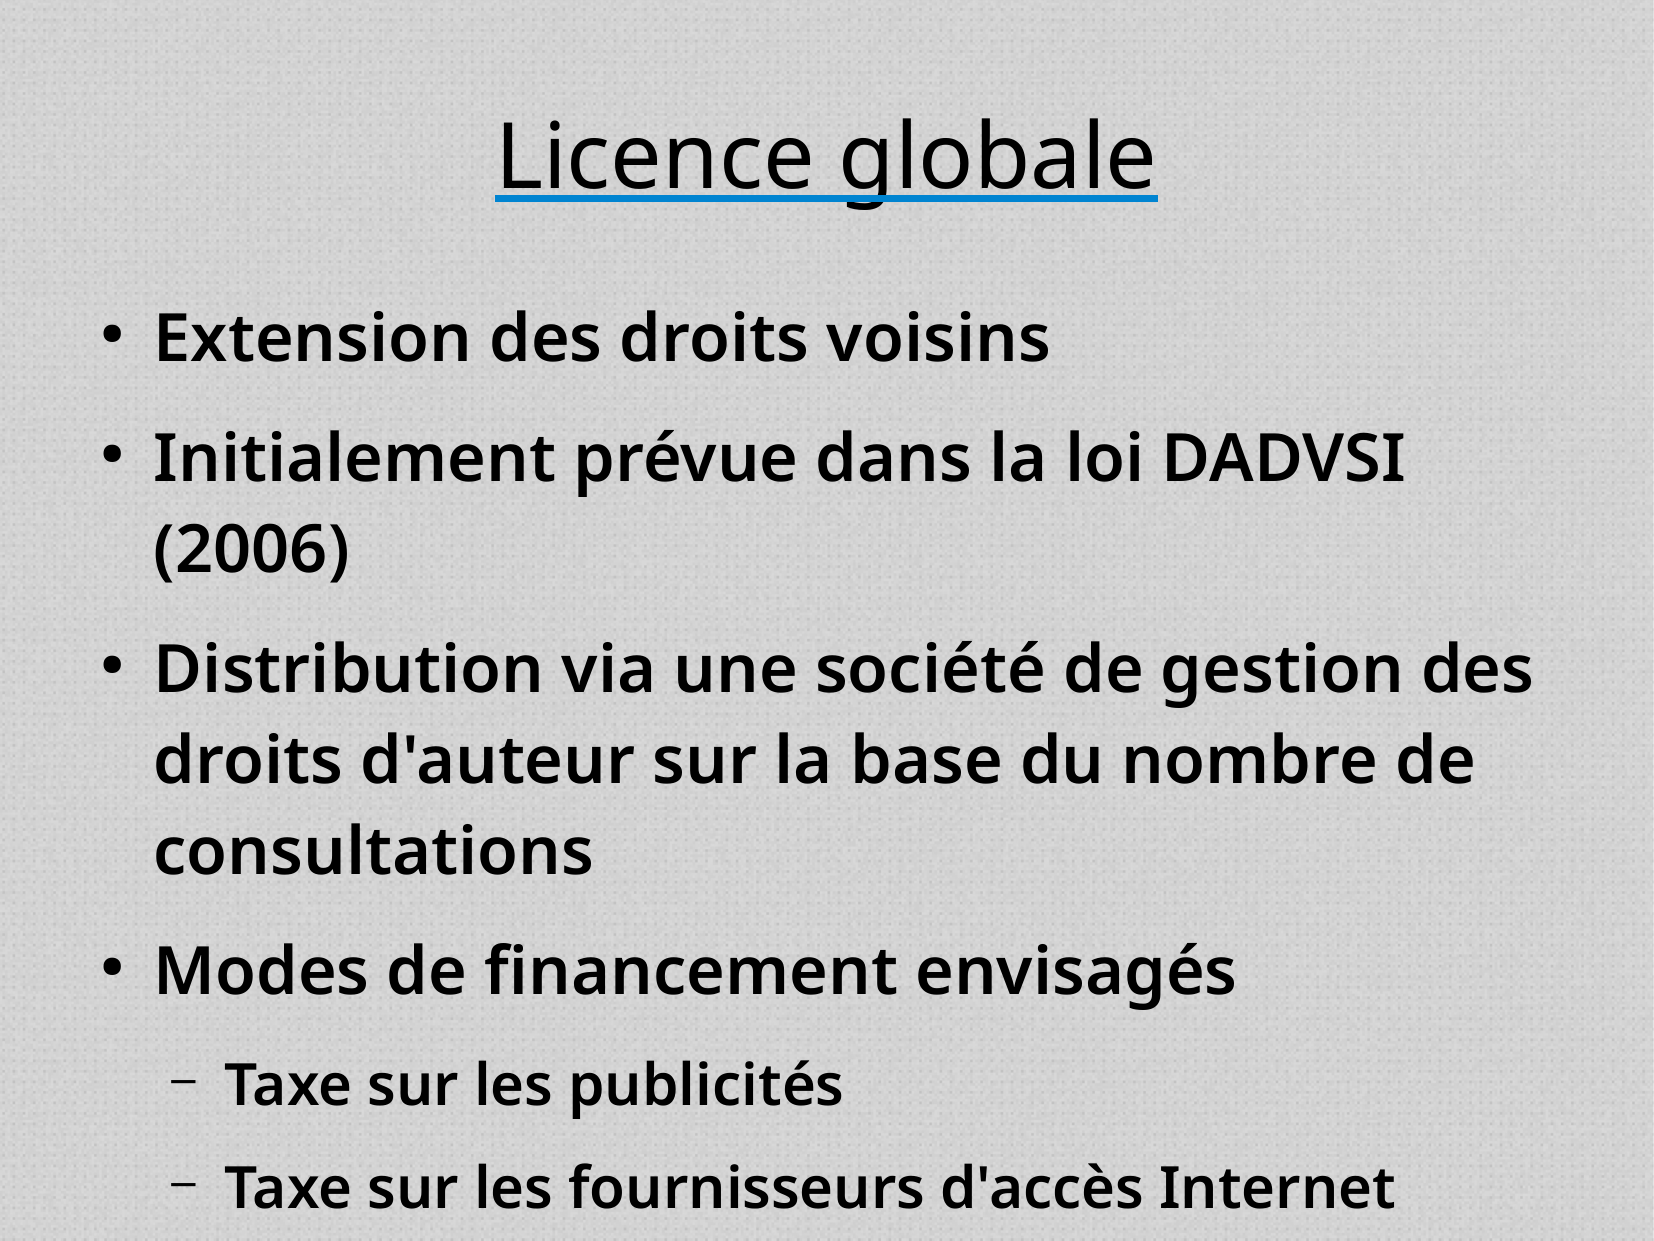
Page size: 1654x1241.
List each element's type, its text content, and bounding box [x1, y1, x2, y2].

title Licence globale [82, 49, 1571, 257]
picture [0, 0, 1654, 1241]
list Extension des droits voisins Initialement prévue dans la loi DADVSI (2006) Distribution via une société de gestion des droits d'auteur sur la base du nombre de consultations Modes de financement envisagés Taxe sur les publicités Taxe sur les fournisseurs d'accès Internet [82, 290, 1571, 1010]
